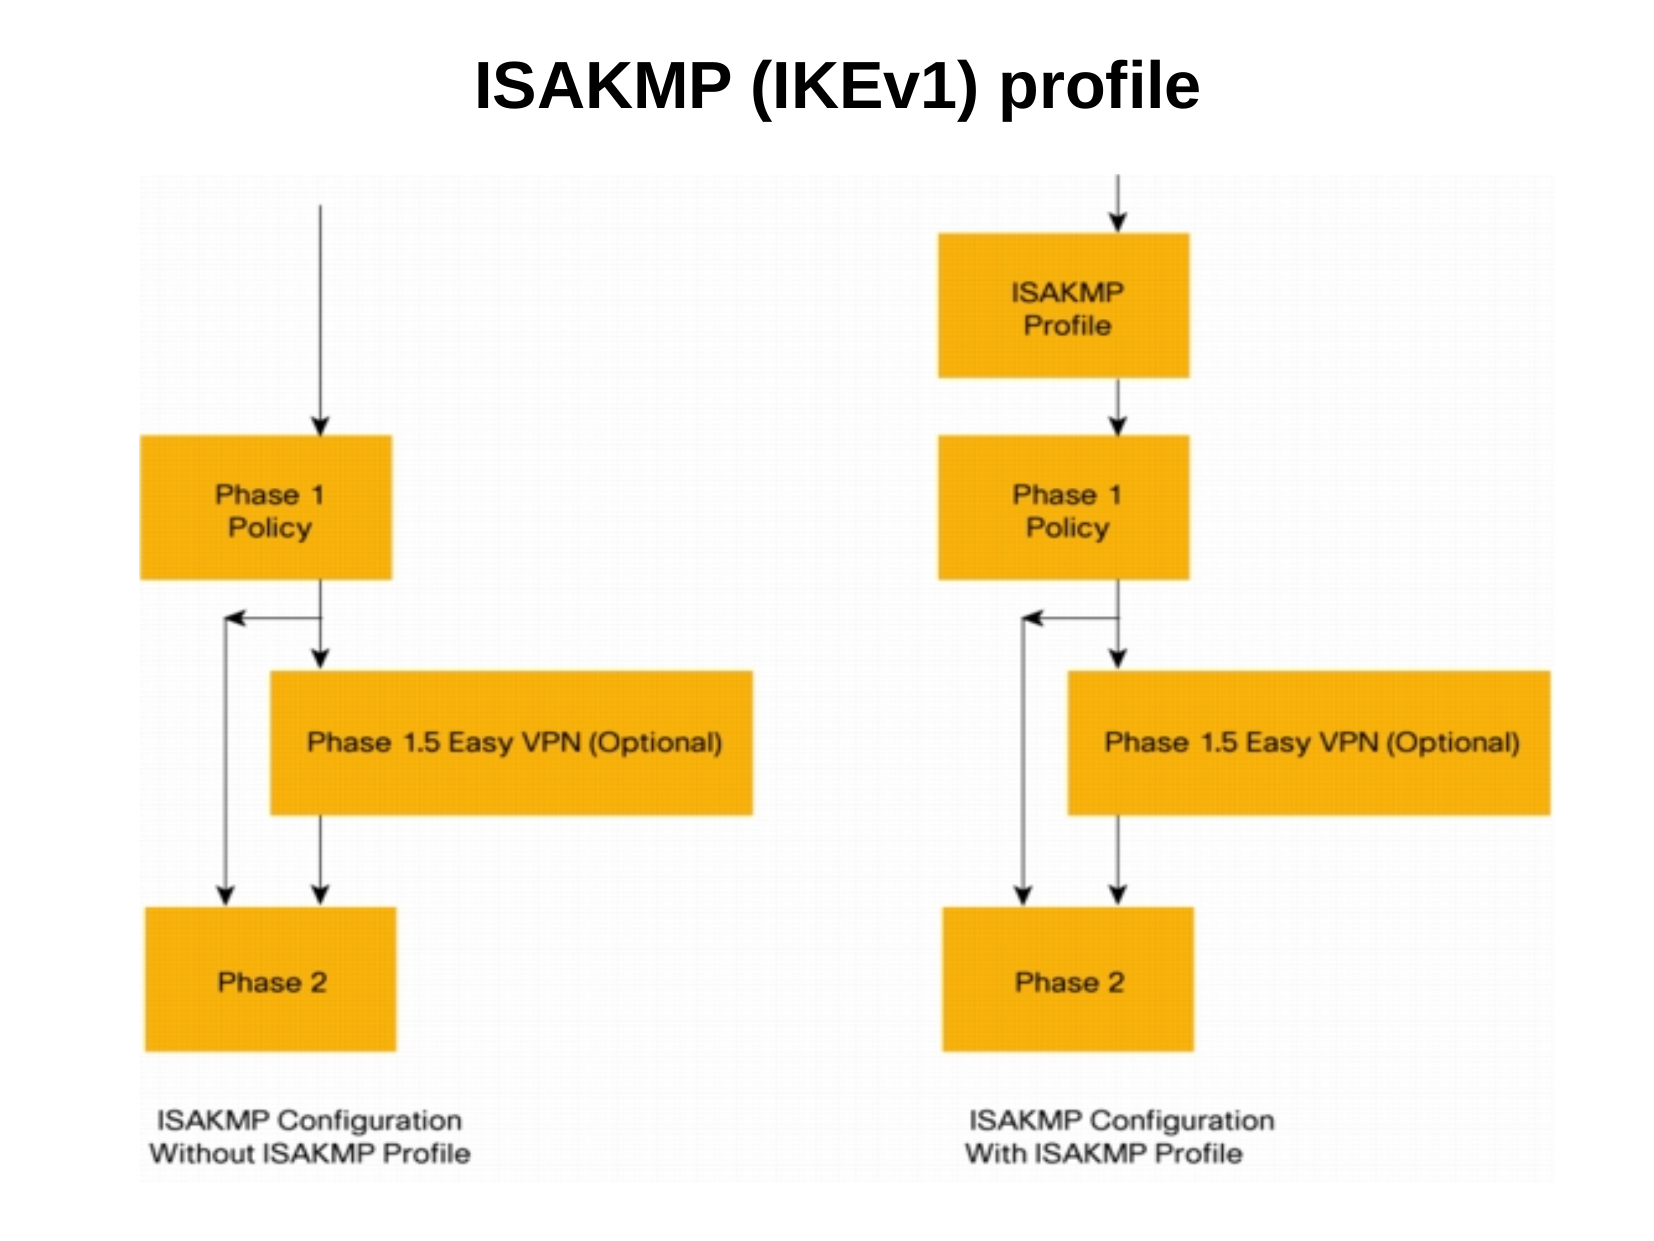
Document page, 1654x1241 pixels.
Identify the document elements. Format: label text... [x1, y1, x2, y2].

text_box ISAKMP (IKEv1) profile [64, 37, 1613, 130]
picture [139, 174, 1559, 1187]
